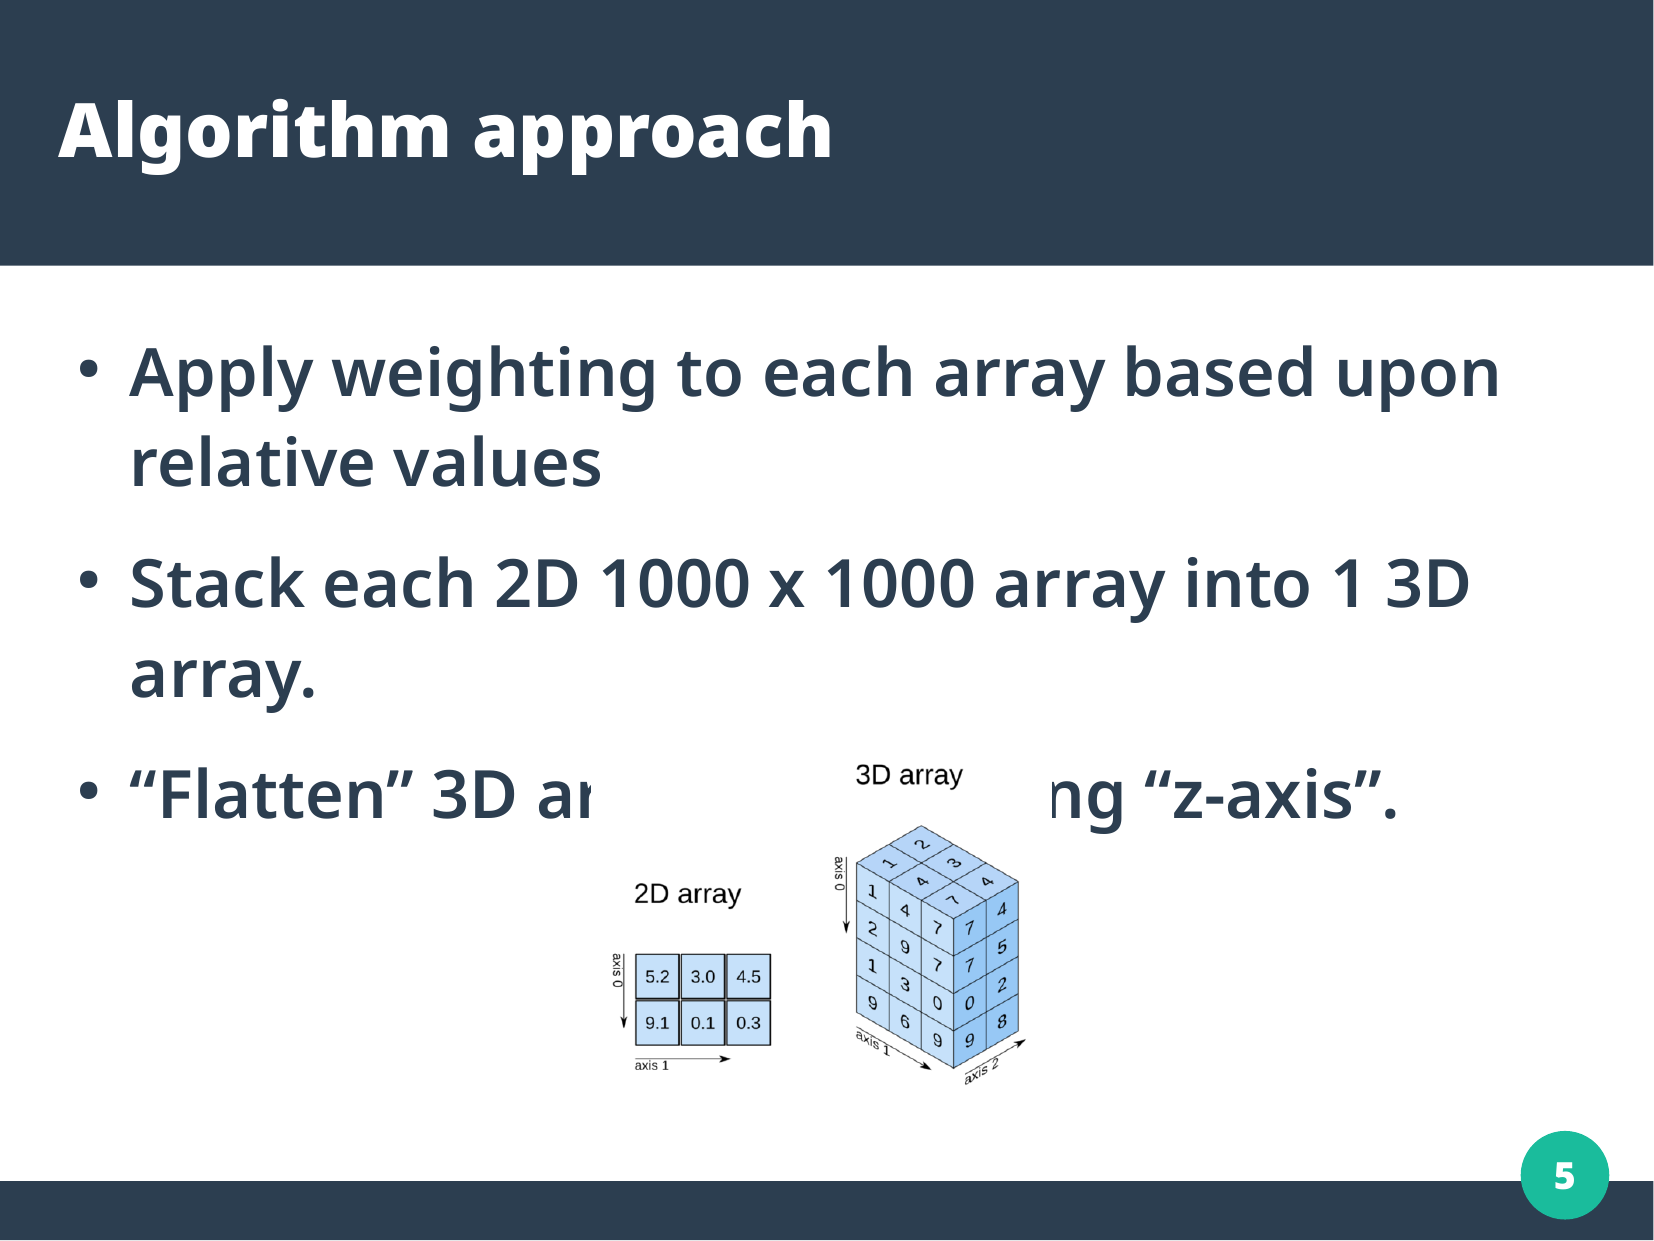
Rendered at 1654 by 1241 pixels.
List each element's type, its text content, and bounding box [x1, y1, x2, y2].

title Algorithm approach [59, 49, 1595, 207]
picture [591, 747, 1052, 1111]
list Apply weighting to each array based upon relative values Stack each 2D 1000 x 1000 array into 1 3D array. “Flatten” 3D array by summing “z-axis”. [59, 324, 1595, 1152]
